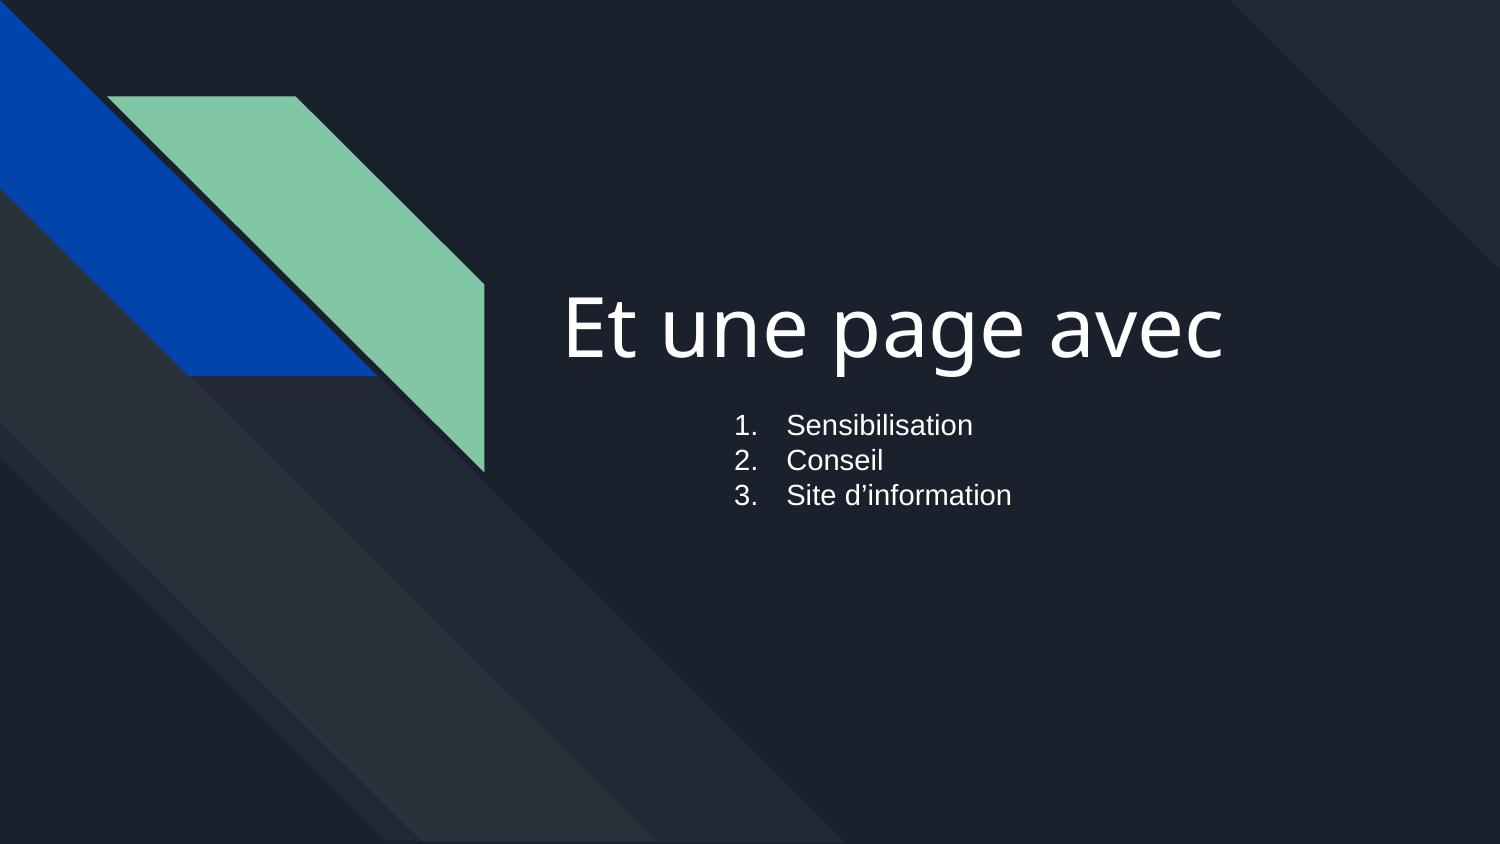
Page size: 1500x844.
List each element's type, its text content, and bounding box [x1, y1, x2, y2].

subtitle Et une page avec Sensibilisation Conseil Site d’information [546, 258, 1404, 727]
